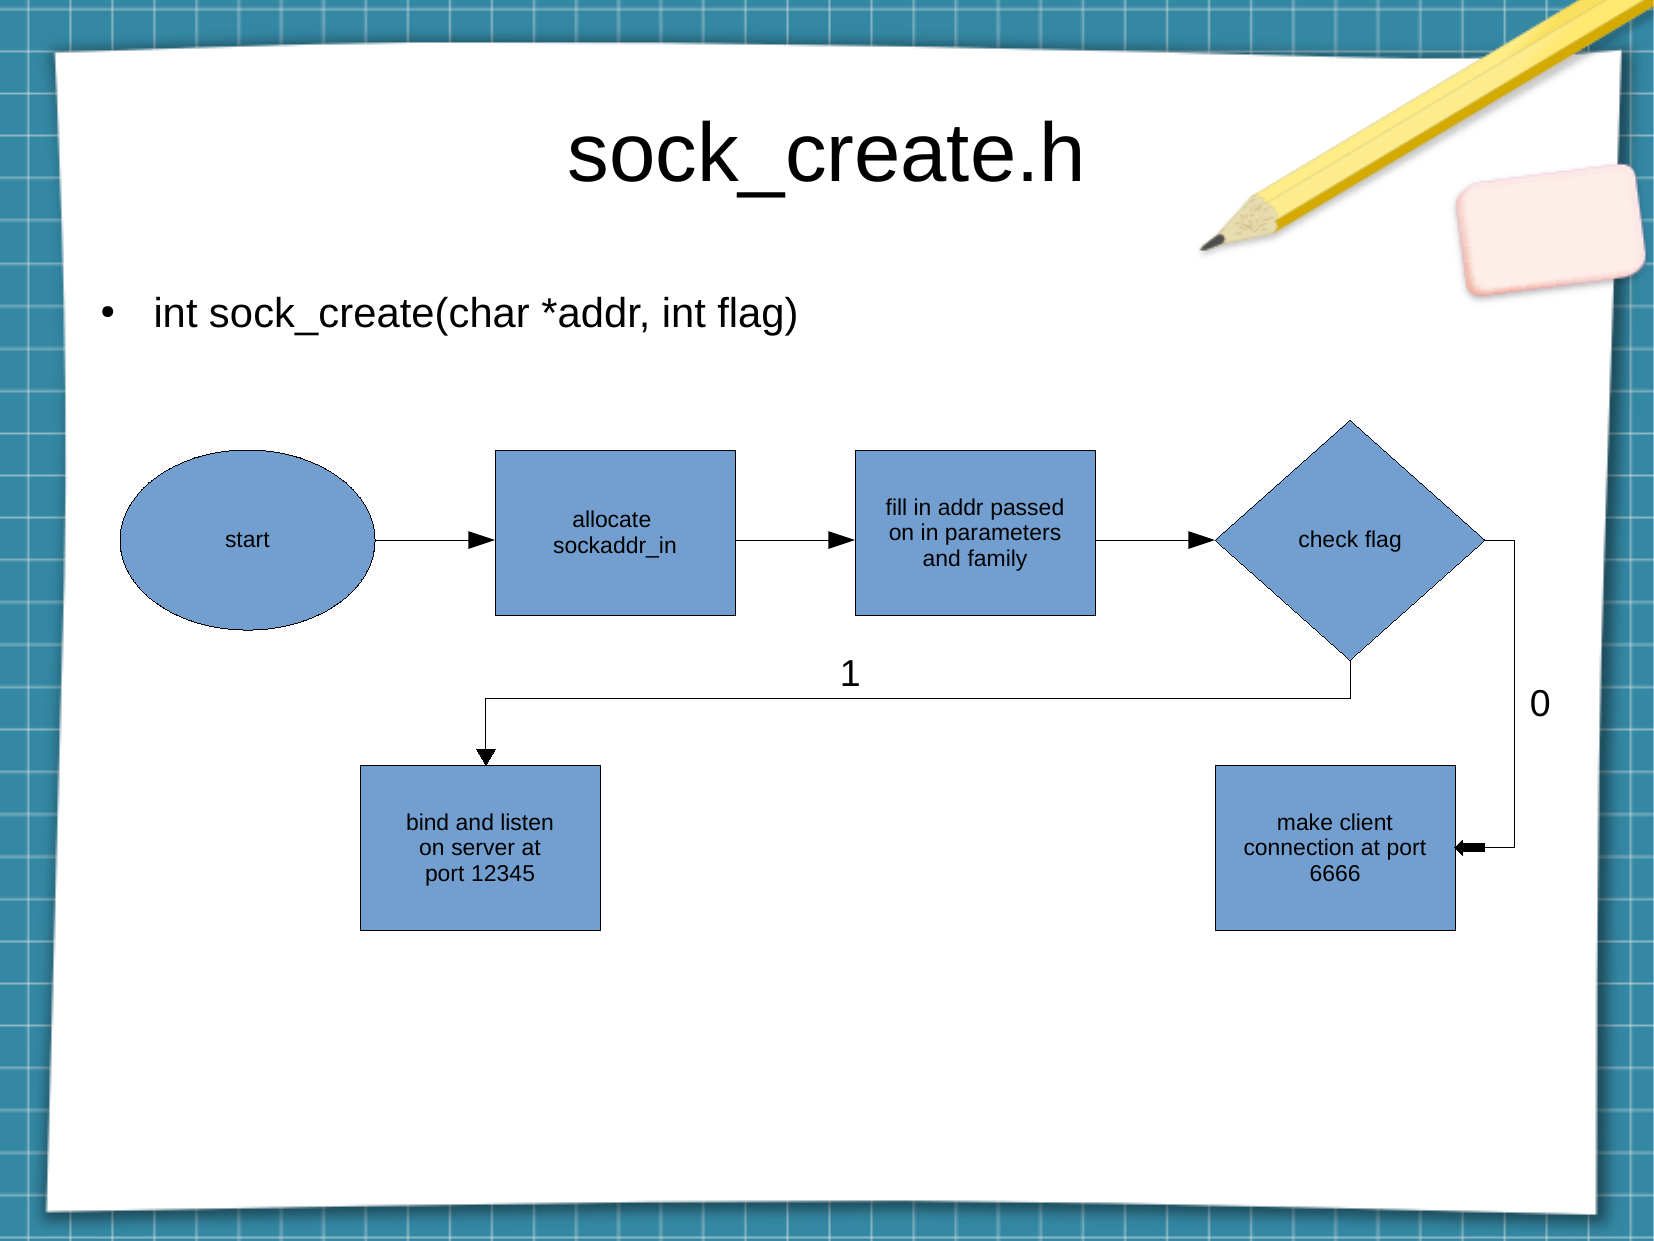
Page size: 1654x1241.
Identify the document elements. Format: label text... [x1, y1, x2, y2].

picture [0, 0, 1654, 1241]
text_box fill in addr passed on in parameters and family [855, 450, 1096, 616]
title sock_create.h [82, 49, 1571, 257]
text_box [476, 735, 496, 766]
text_box [1454, 840, 1485, 856]
text_box make client connection at port 6666 [1215, 765, 1456, 931]
text_box bind and listen on server at port 12345 [360, 765, 601, 931]
text_box 0 [1515, 675, 1561, 734]
list int sock_create(char *addr, int flag) [82, 290, 1571, 406]
text_box start [120, 450, 376, 631]
text_box check flag [1215, 420, 1486, 661]
text_box allocate sockaddr_in [495, 450, 736, 616]
text_box 1 [825, 645, 946, 704]
